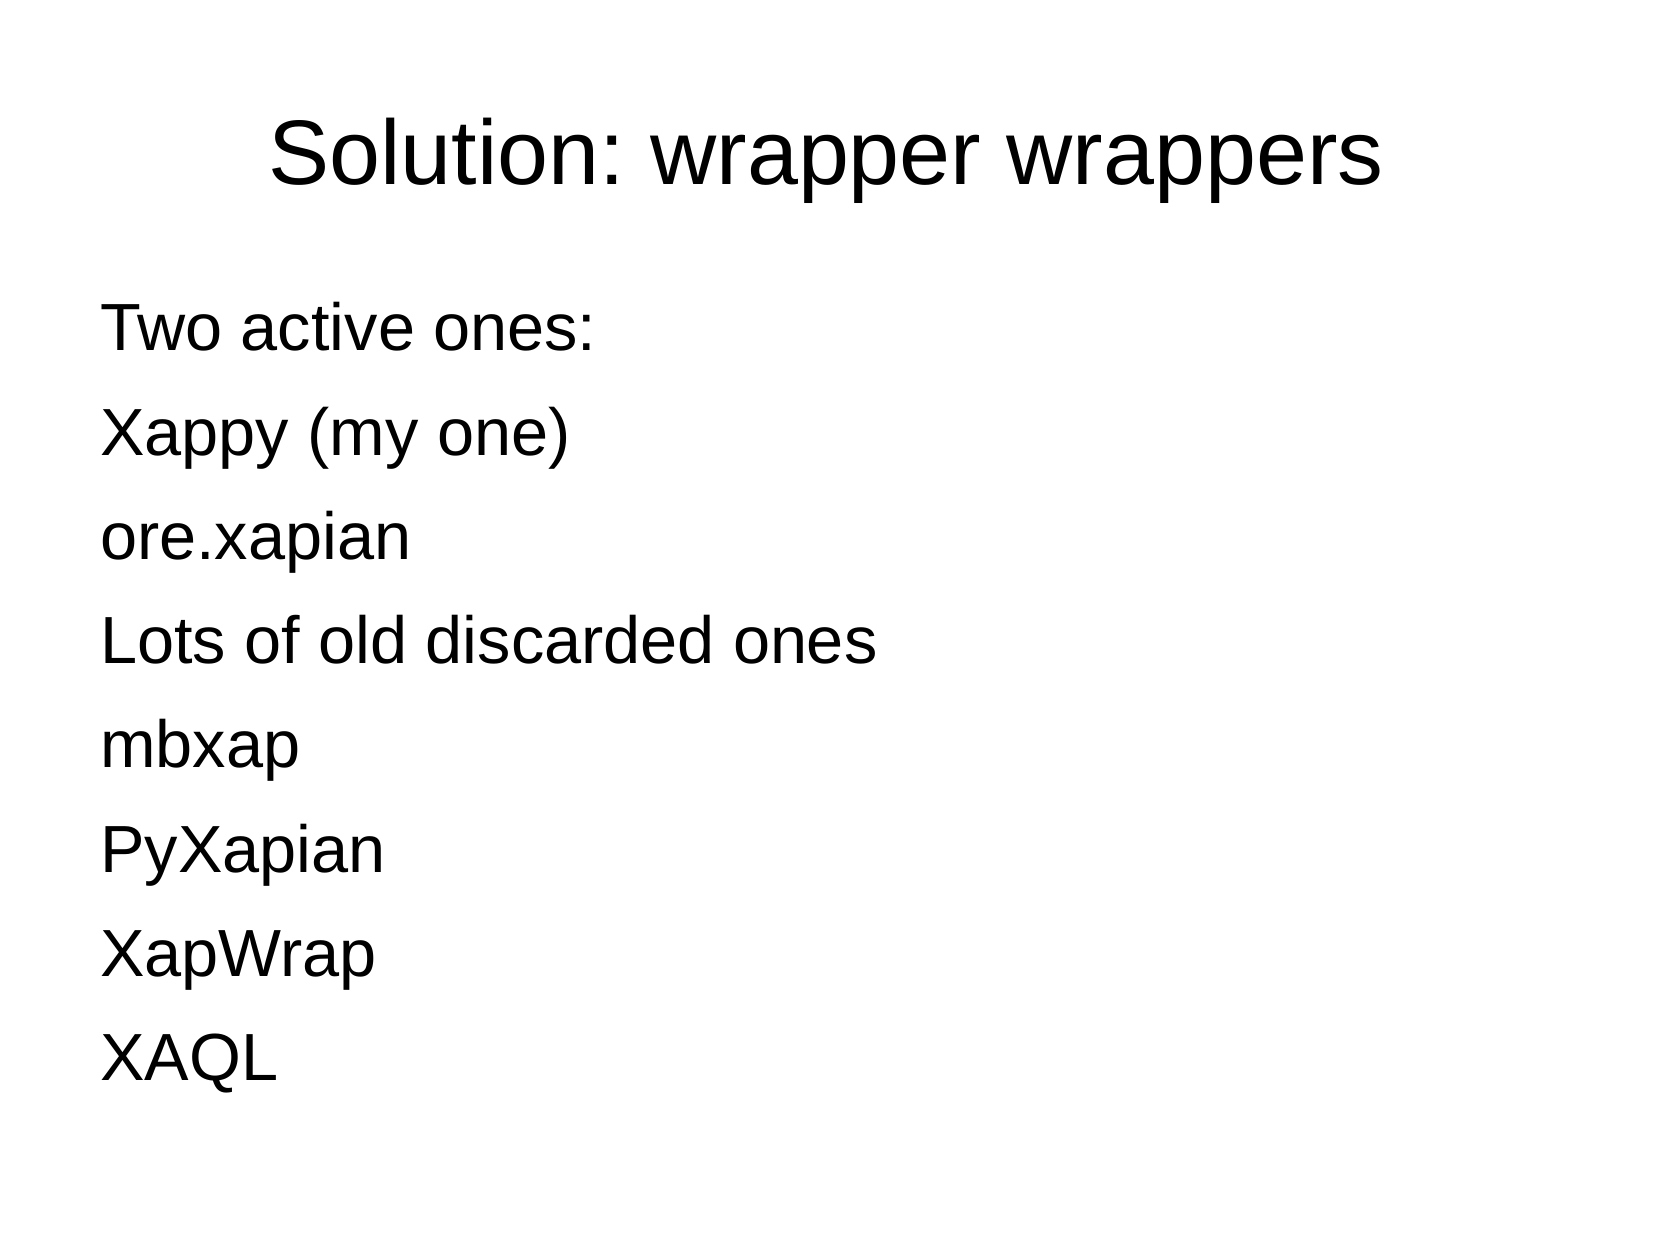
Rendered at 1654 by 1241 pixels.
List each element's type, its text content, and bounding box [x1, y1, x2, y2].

title Solution: wrapper wrappers [82, 56, 1571, 250]
list Two active ones: Xappy (my one) ore.xapian Lots of old discarded ones mbxap PyXapian XapWrap XAQL [82, 290, 1571, 1094]
